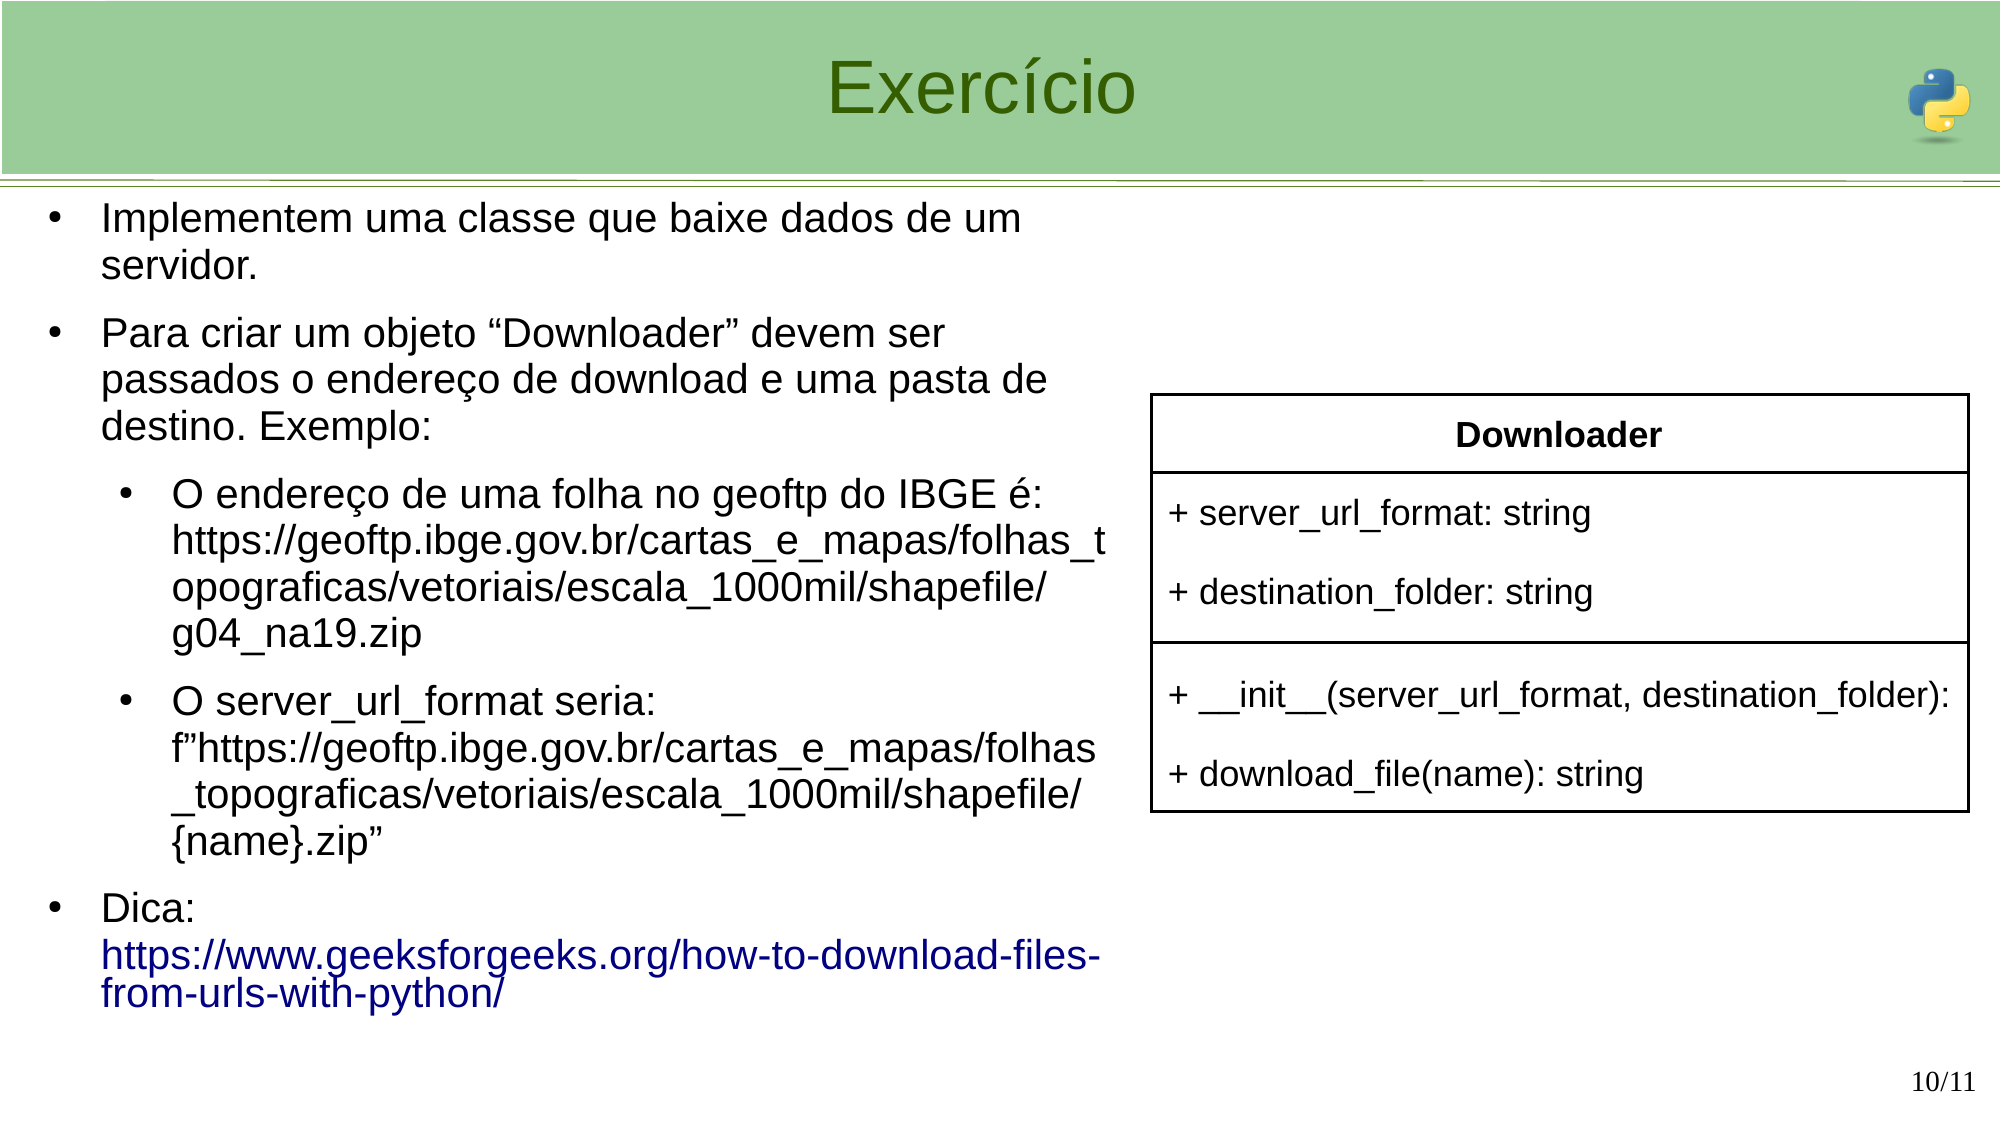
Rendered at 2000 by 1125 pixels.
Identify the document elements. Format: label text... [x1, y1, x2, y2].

list Implementem uma classe que baixe dados de um servidor. Para criar um objeto “Downloader” devem ser passados o endereço de download e uma pasta de destino. Exemplo: O endereço de uma folha no geoftp do IBGE é: https://geoftp.ibge.gov.br/cartas_e_mapas/folhas_topograficas/vetoriais/escala_1000mil/shapefile/g04_na19.zip O server_url_format seria: f”https://geoftp.ibge.gov.br/cartas_e_mapas/folhas_topograficas/vetoriais/escala_1000mil/shapefile/{name}.zip” Dica: https://www.geeksforgeeks.org/how-to-download-files-from-urls-with-python/ [30, 195, 1113, 1026]
picture [1148, 391, 1972, 824]
title Exercício [105, 0, 1861, 174]
picture [1901, 59, 1979, 148]
